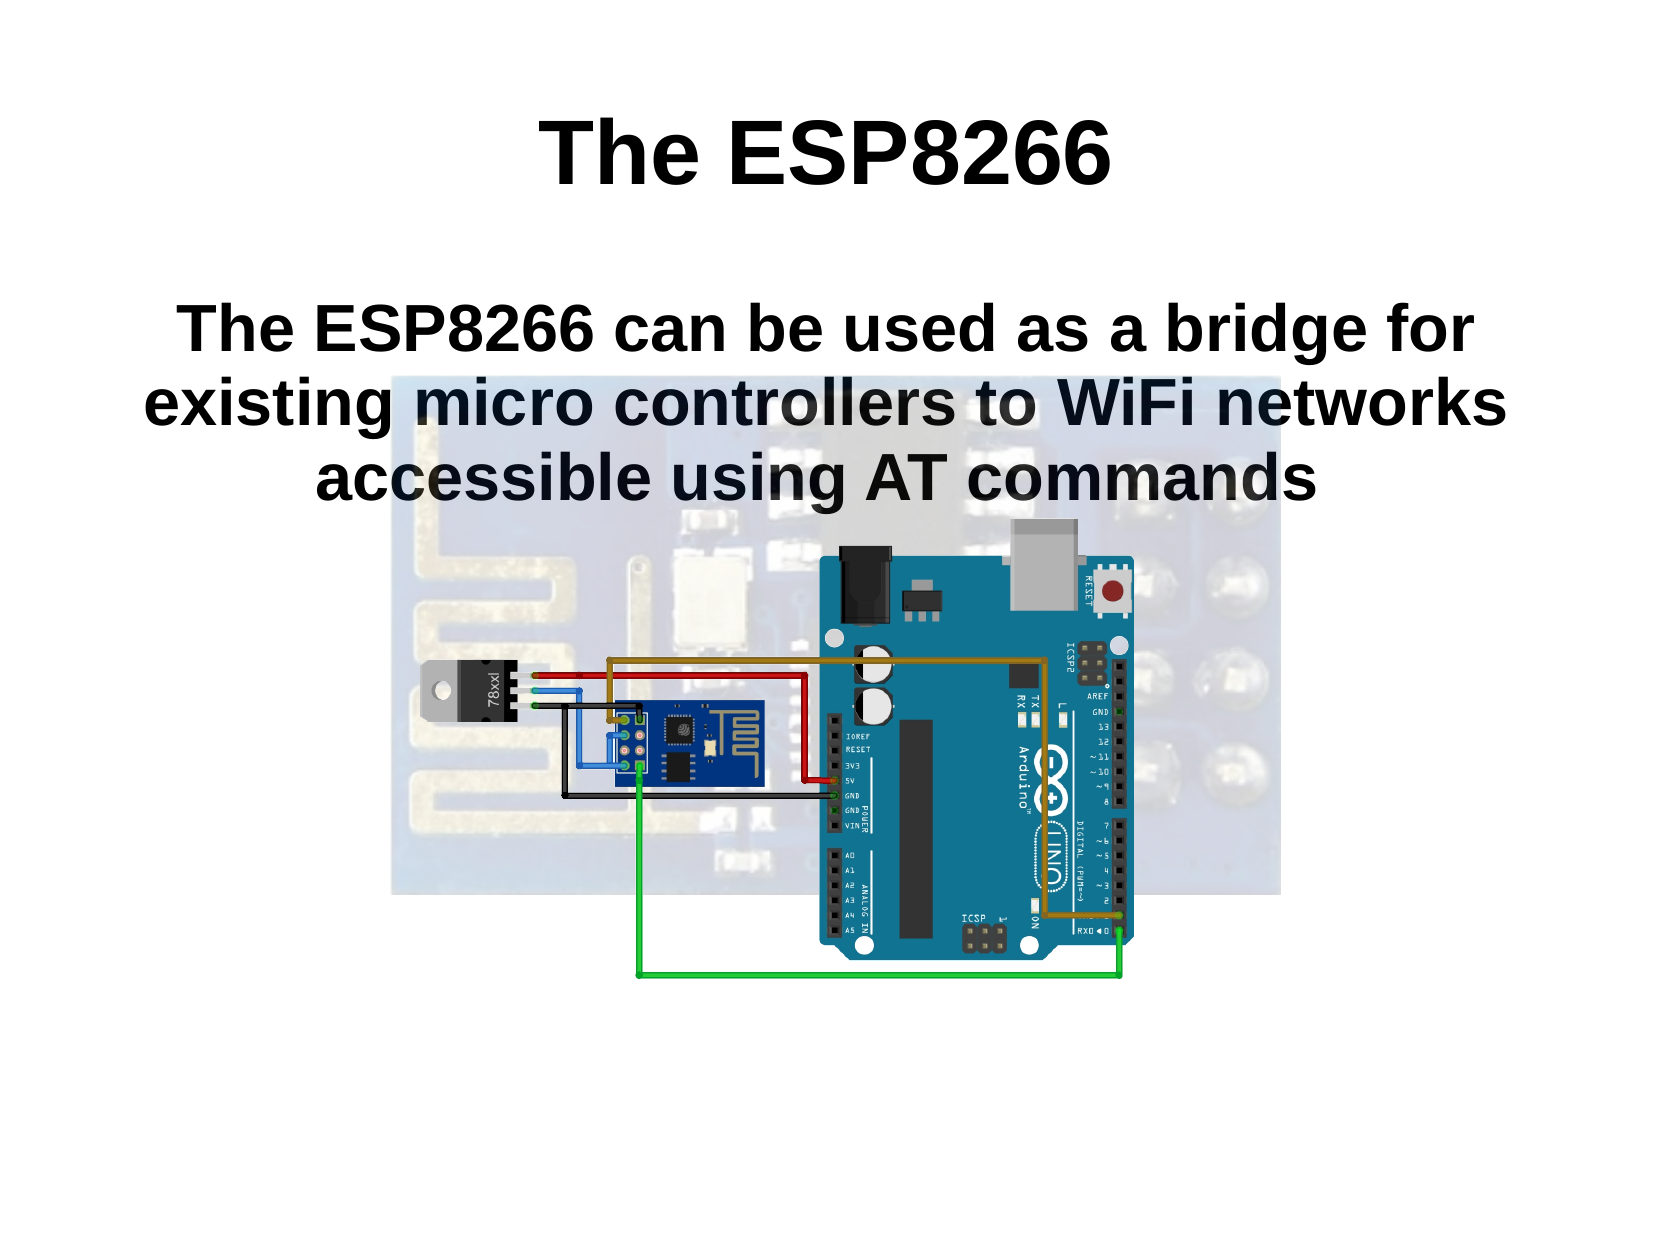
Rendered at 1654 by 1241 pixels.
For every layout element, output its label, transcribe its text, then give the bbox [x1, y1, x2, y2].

picture [390, 374, 1281, 1021]
subtitle The ESP8266 can be used as a bridge for existing micro controllers to WiFi networks accessible using AT commands [82, 175, 1571, 631]
title The ESP8266 [82, 49, 1571, 175]
